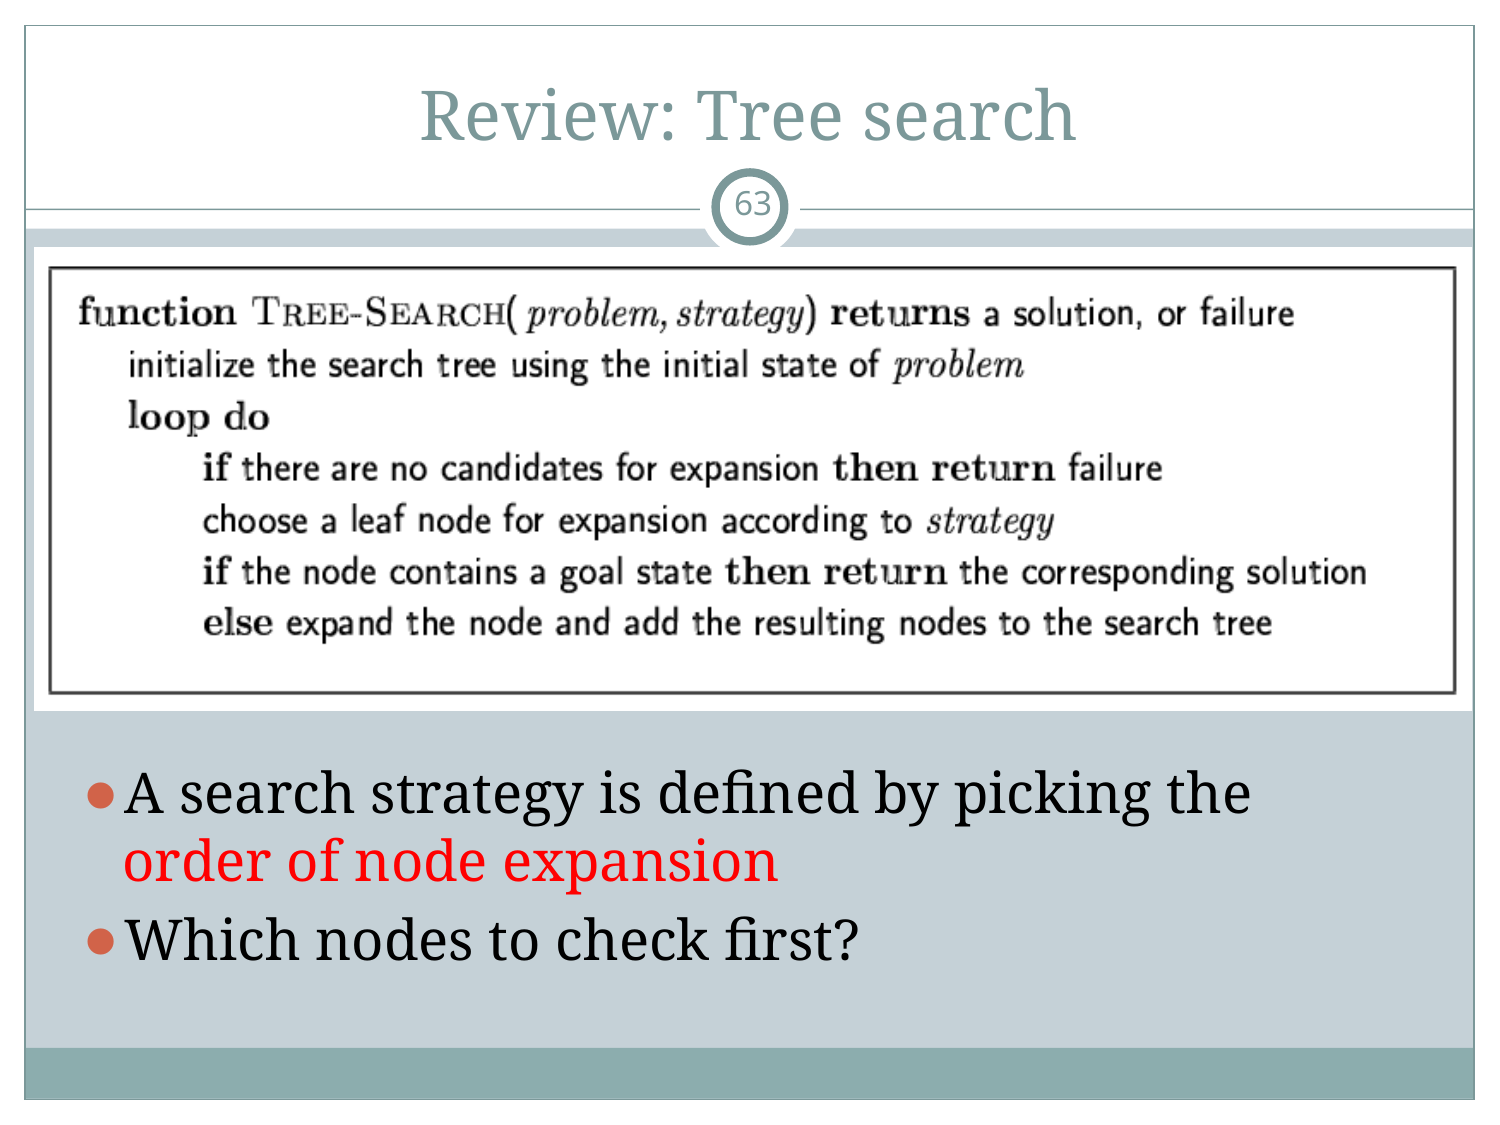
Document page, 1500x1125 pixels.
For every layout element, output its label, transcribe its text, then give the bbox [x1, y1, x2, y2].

picture [34, 247, 1473, 711]
list A search strategy is defined by picking the order of node expansion Which nodes to check first? [62, 750, 1413, 1055]
title Review: Tree search [49, 37, 1450, 162]
slide_number <number> [715, 168, 791, 241]
